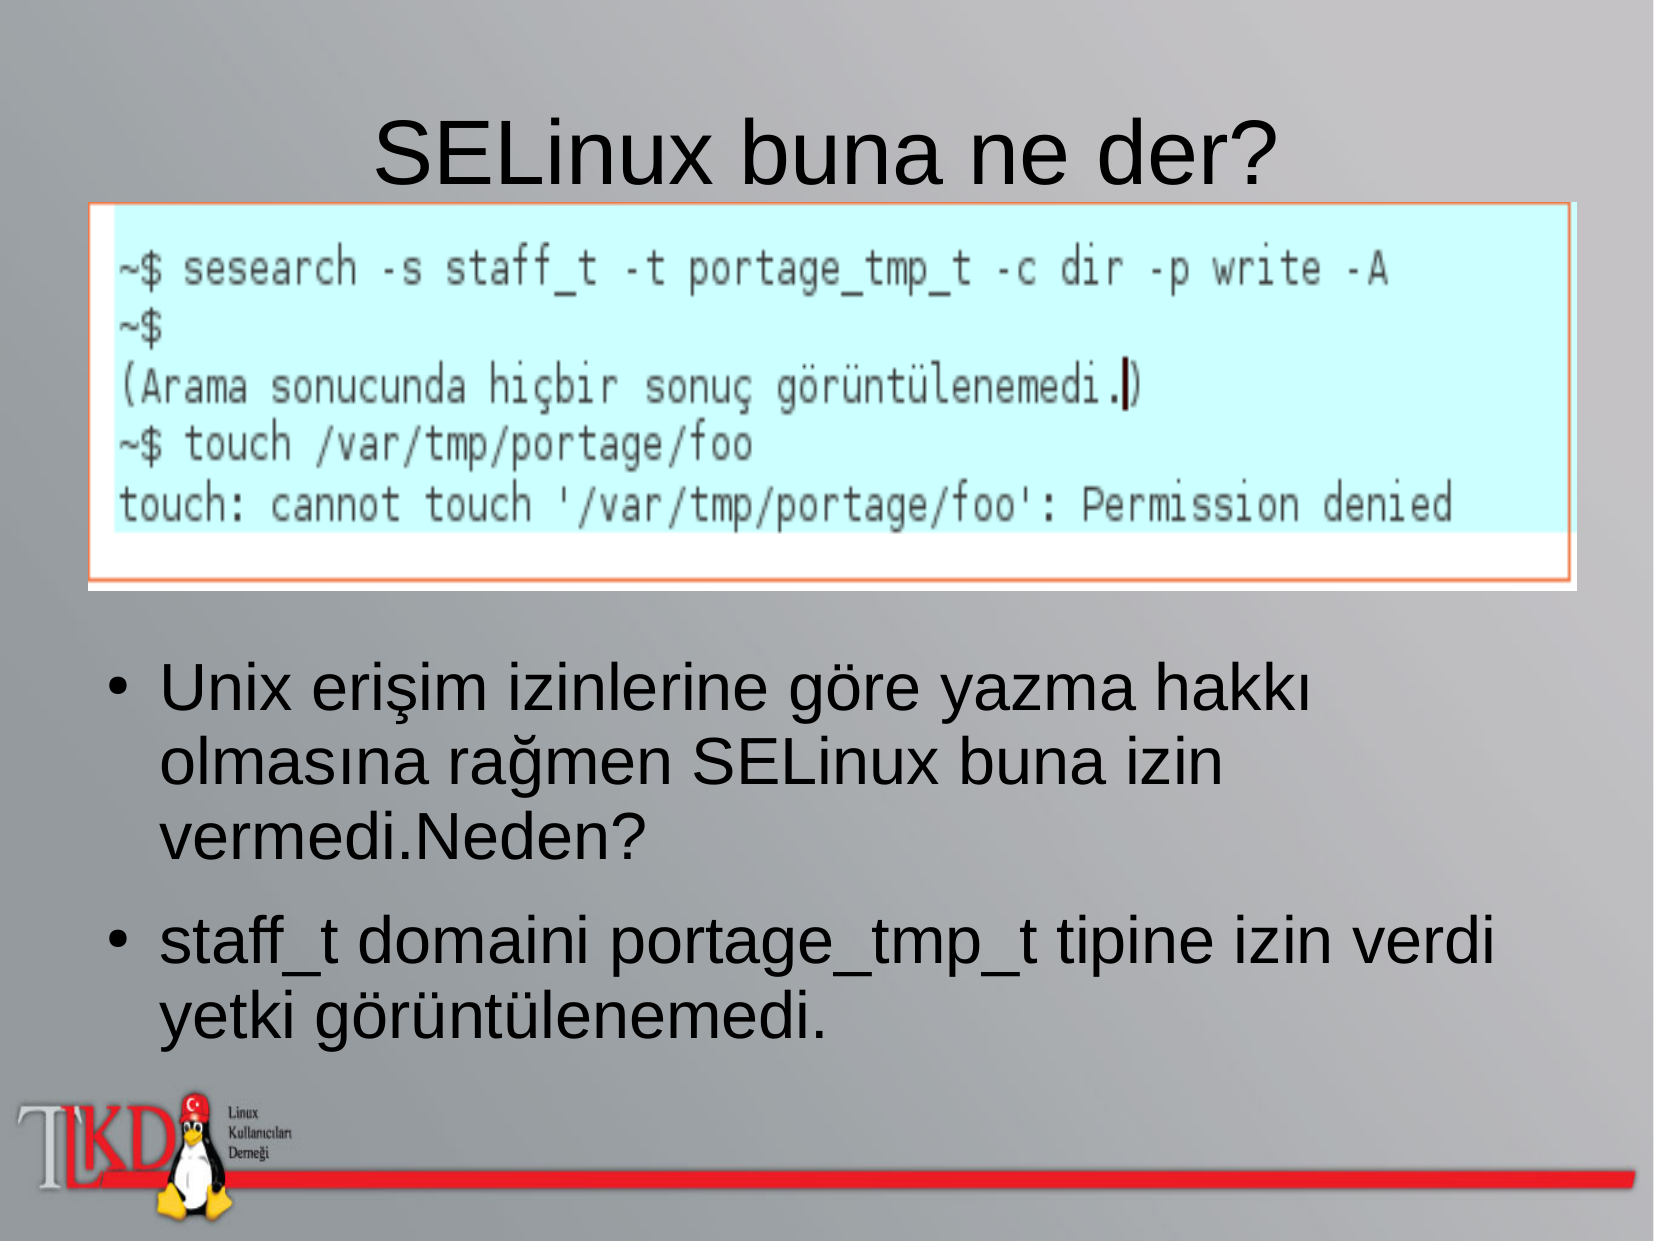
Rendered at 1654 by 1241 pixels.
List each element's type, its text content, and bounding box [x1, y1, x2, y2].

picture [0, 0, 1654, 1241]
list Unix erişim izinlerine göre yazma hakkı olmasına rağmen SELinux buna izin vermedi.Neden? staff_t domaini portage_tmp_t tipine izin verdi yetki görüntülenemedi. [88, 649, 1577, 1040]
title SELinux buna ne der? [82, 49, 1571, 257]
